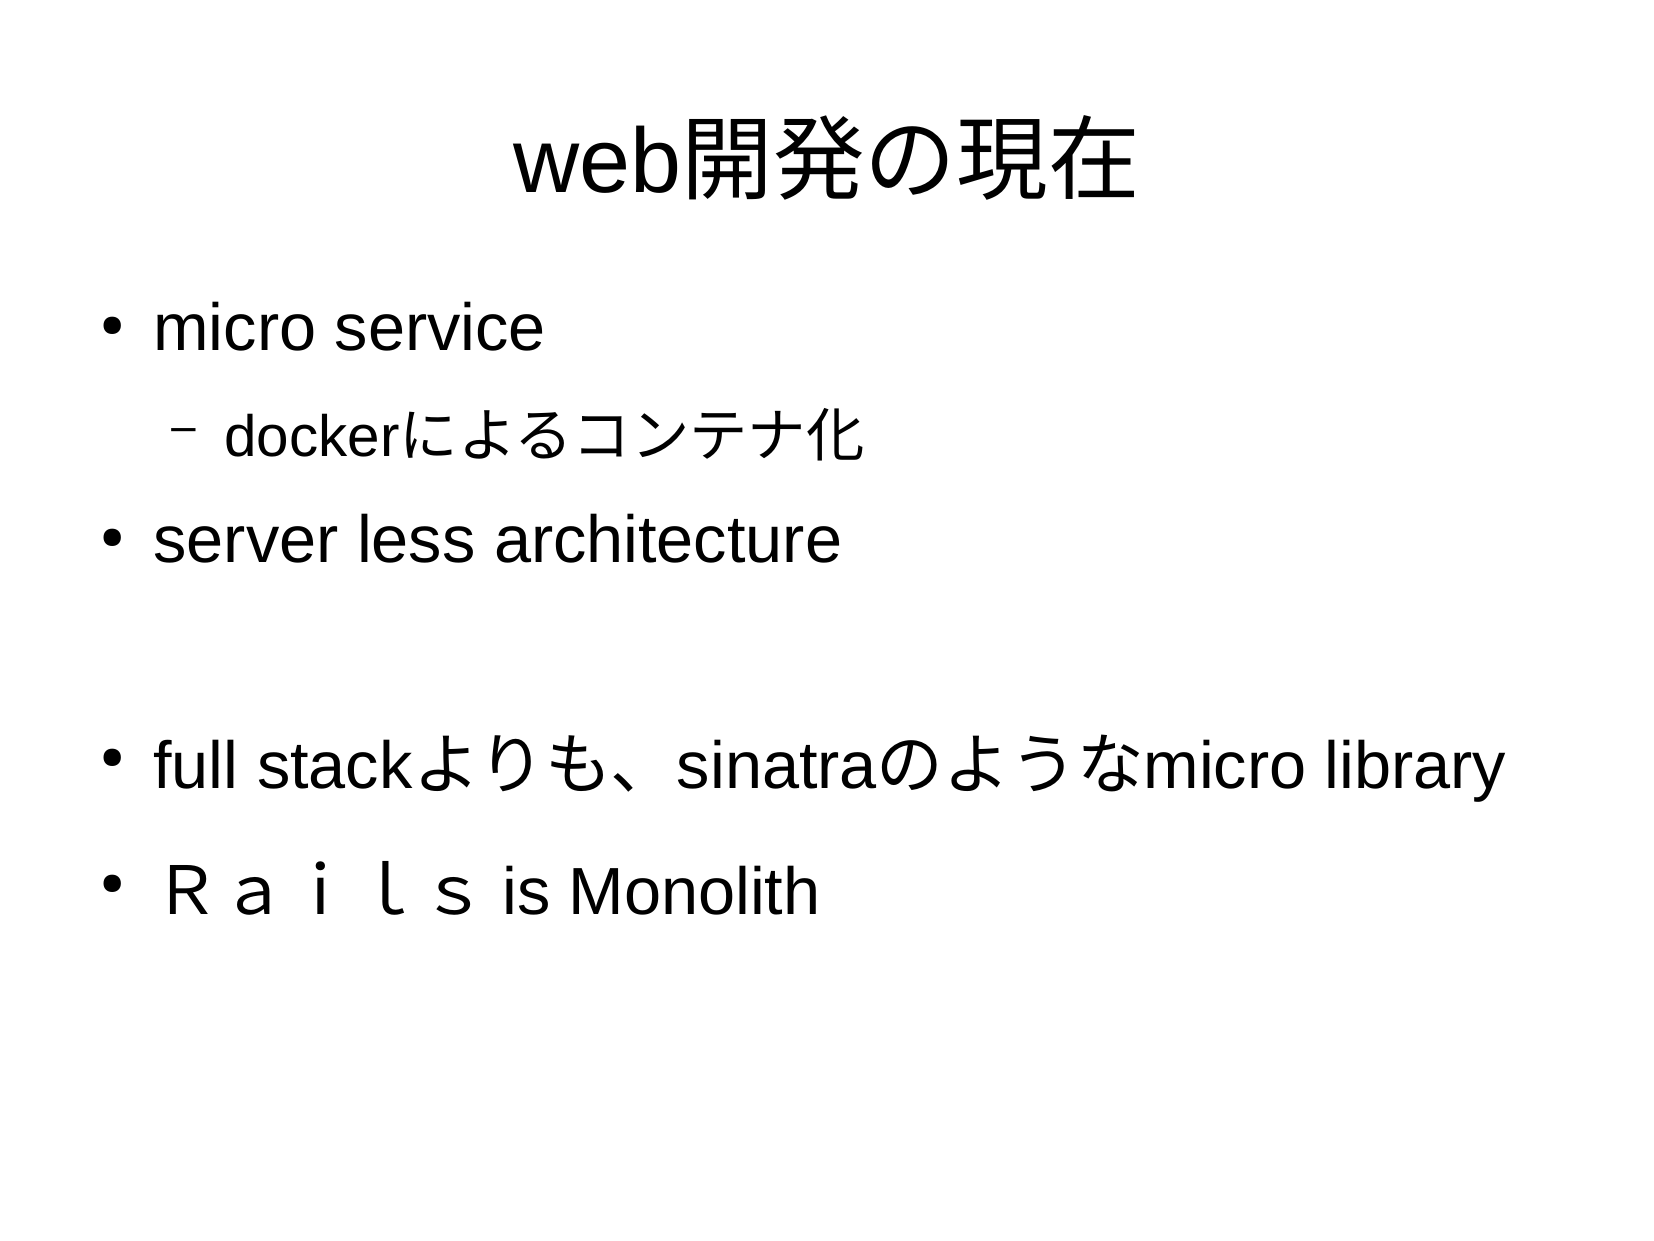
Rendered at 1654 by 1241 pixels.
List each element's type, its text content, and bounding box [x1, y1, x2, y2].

list micro service dockerによるコンテナ化 server less architecture full stackよりも、sinatraのようなmicro library Ｒａｉｌｓ is Monolith [82, 290, 1571, 1010]
title web開発の現在 [82, 49, 1571, 257]
